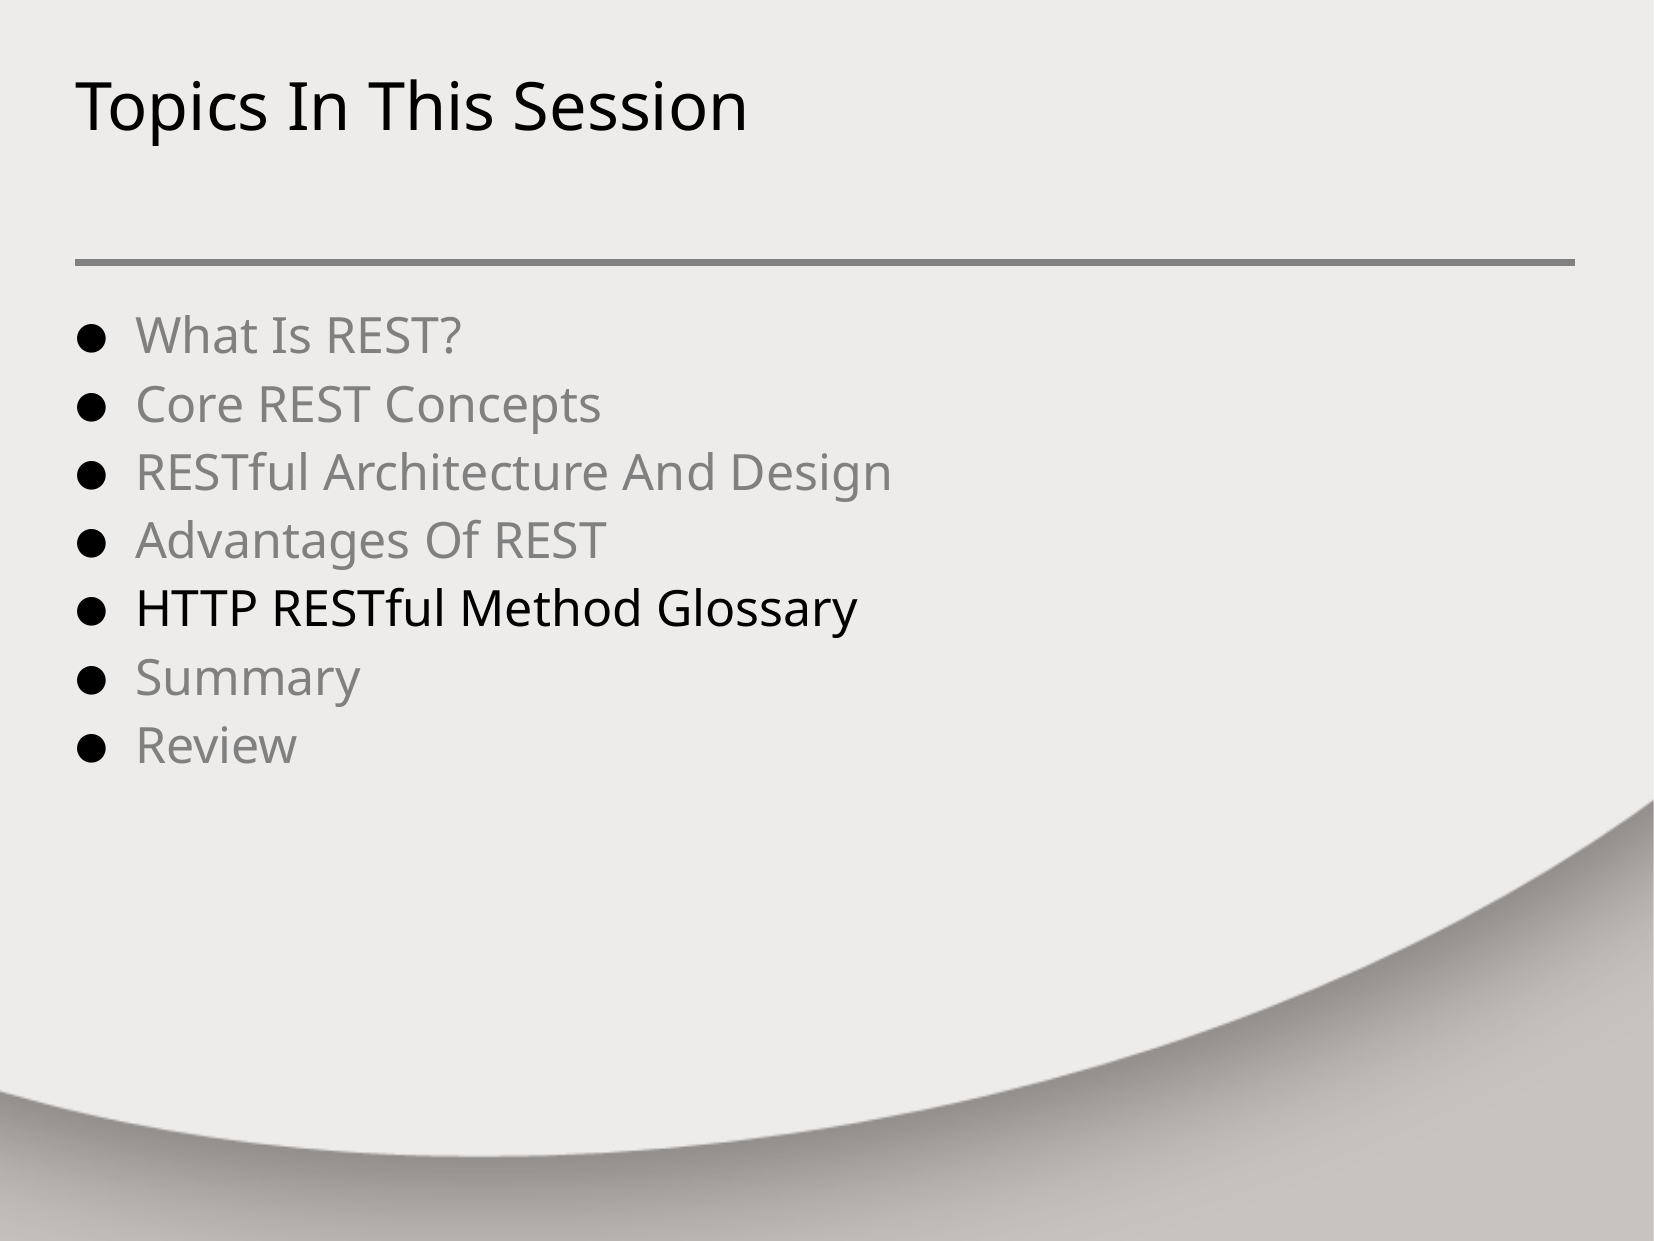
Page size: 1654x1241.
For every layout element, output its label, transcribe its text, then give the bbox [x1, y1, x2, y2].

title Topics In This Session [75, 75, 1576, 226]
picture [0, 0, 1654, 1241]
list What Is REST? Core REST Concepts RESTful Architecture And Design Advantages Of REST HTTP RESTful Method Glossary Summary Review [75, 300, 1576, 1163]
